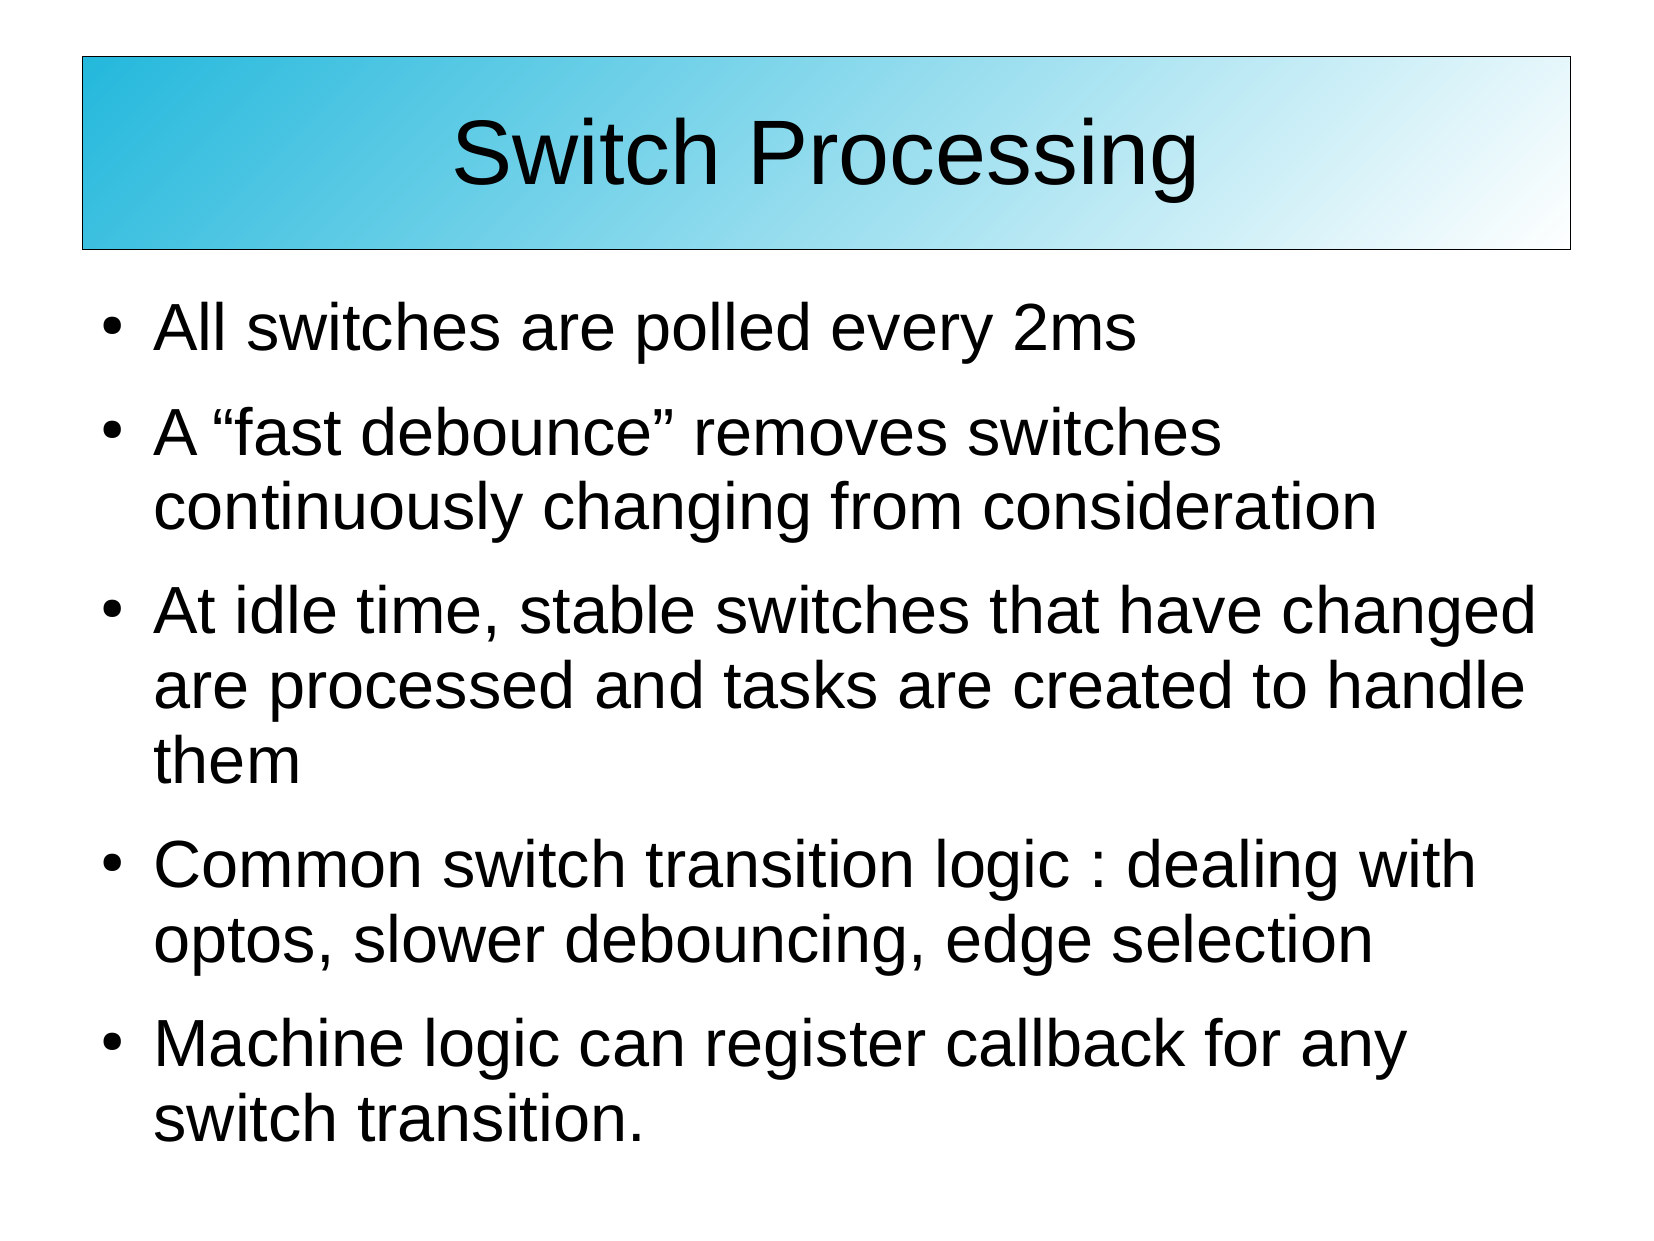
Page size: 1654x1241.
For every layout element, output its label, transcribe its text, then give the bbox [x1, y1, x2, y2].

title Switch Processing [82, 56, 1571, 250]
list All switches are polled every 2ms A “fast debounce” removes switches continuously changing from consideration At idle time, stable switches that have changed are processed and tasks are created to handle them Common switch transition logic : dealing with optos, slower debouncing, edge selection Machine logic can register callback for any switch transition. [82, 290, 1571, 1157]
